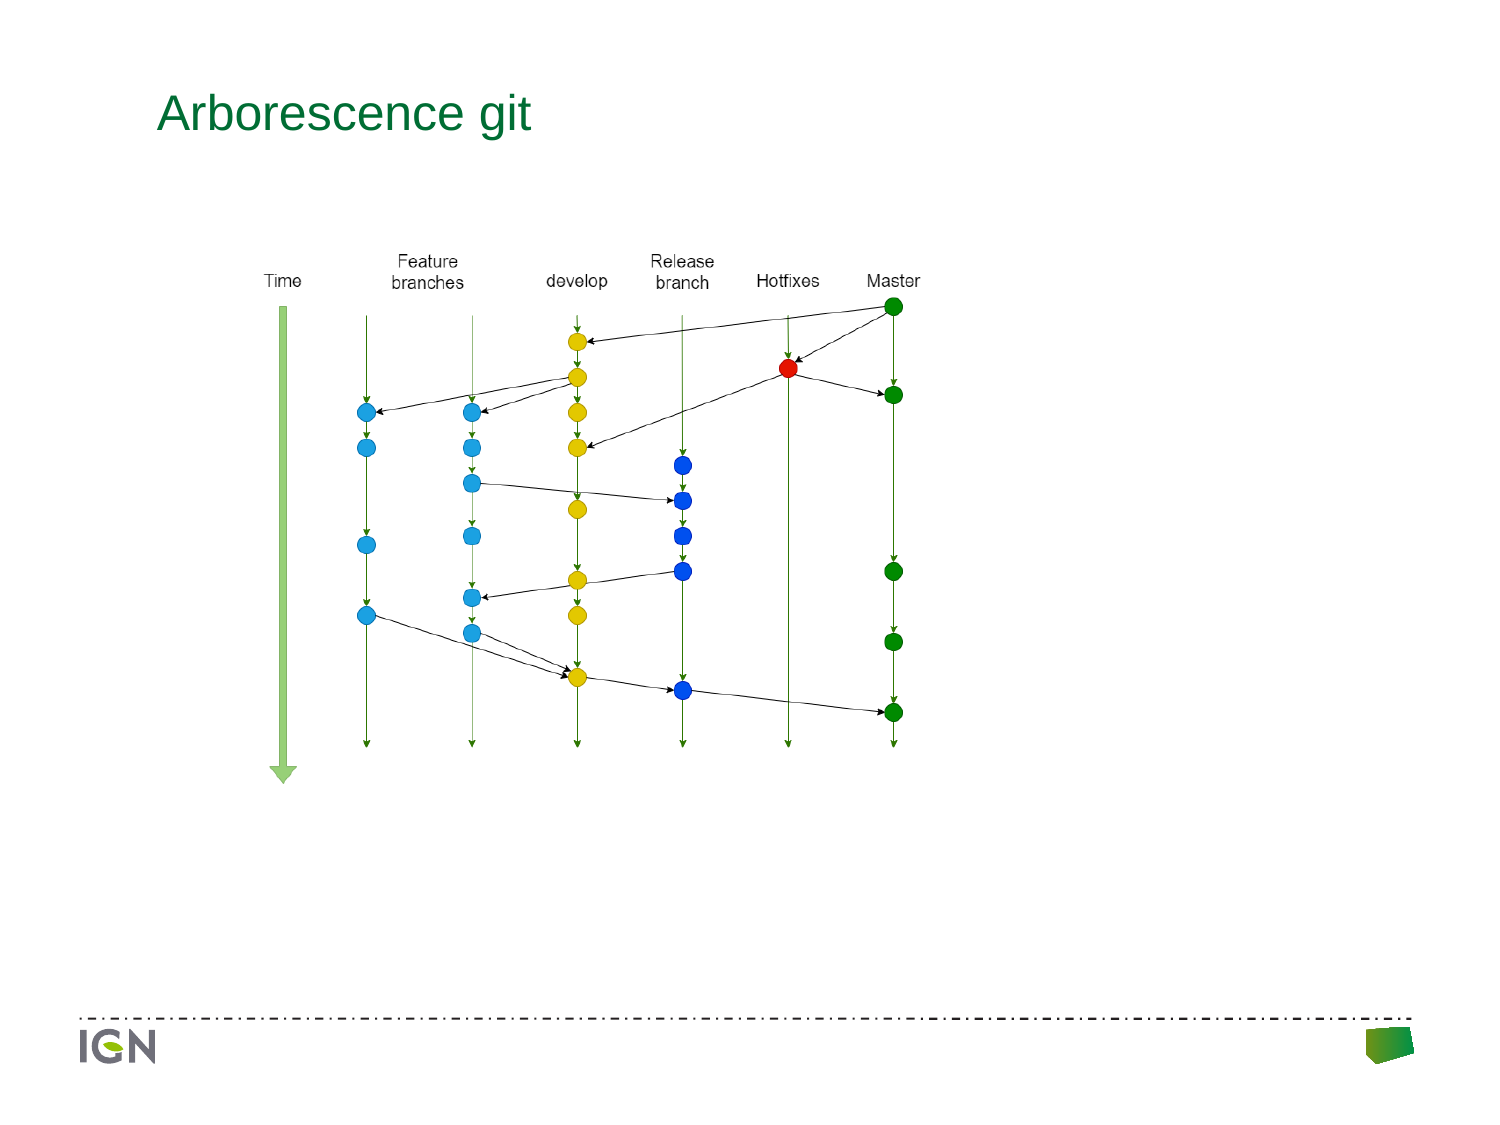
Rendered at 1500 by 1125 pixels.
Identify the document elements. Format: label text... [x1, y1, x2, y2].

text_box Arborescence git [142, 81, 1340, 141]
picture [190, 200, 964, 792]
